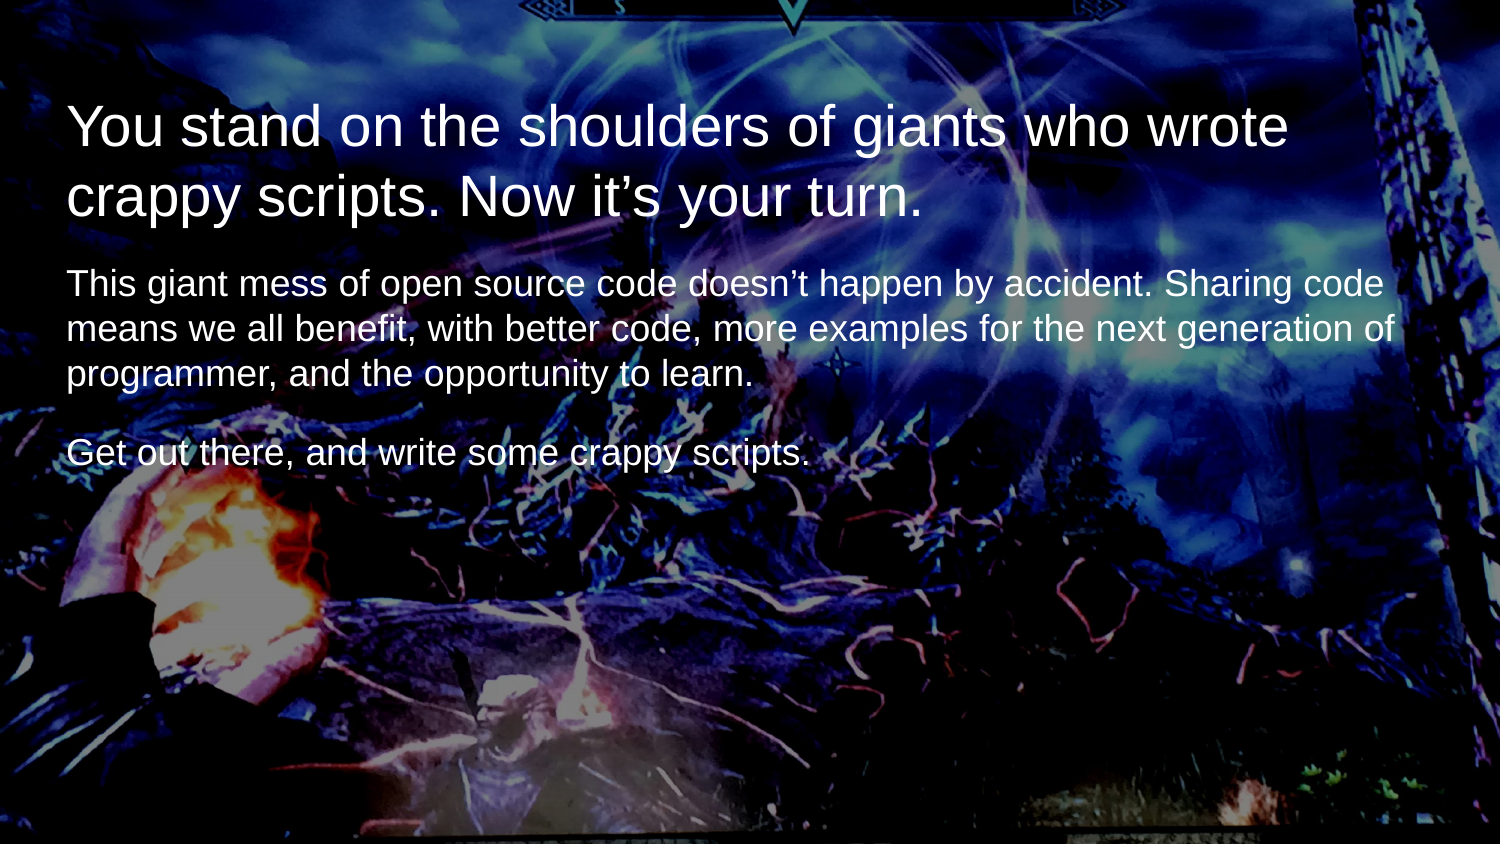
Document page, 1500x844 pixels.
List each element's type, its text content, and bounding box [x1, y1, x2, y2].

title You stand on the shoulders of giants who wrote crappy scripts. Now it’s your turn. [51, 72, 1449, 167]
list This giant mess of open source code doesn’t happen by accident. Sharing code means we all benefit, with better code, more examples for the next generation of programmer, and the opportunity to learn. Get out there, and write some crappy scripts. [51, 244, 1449, 750]
picture [0, 0, 1500, 844]
